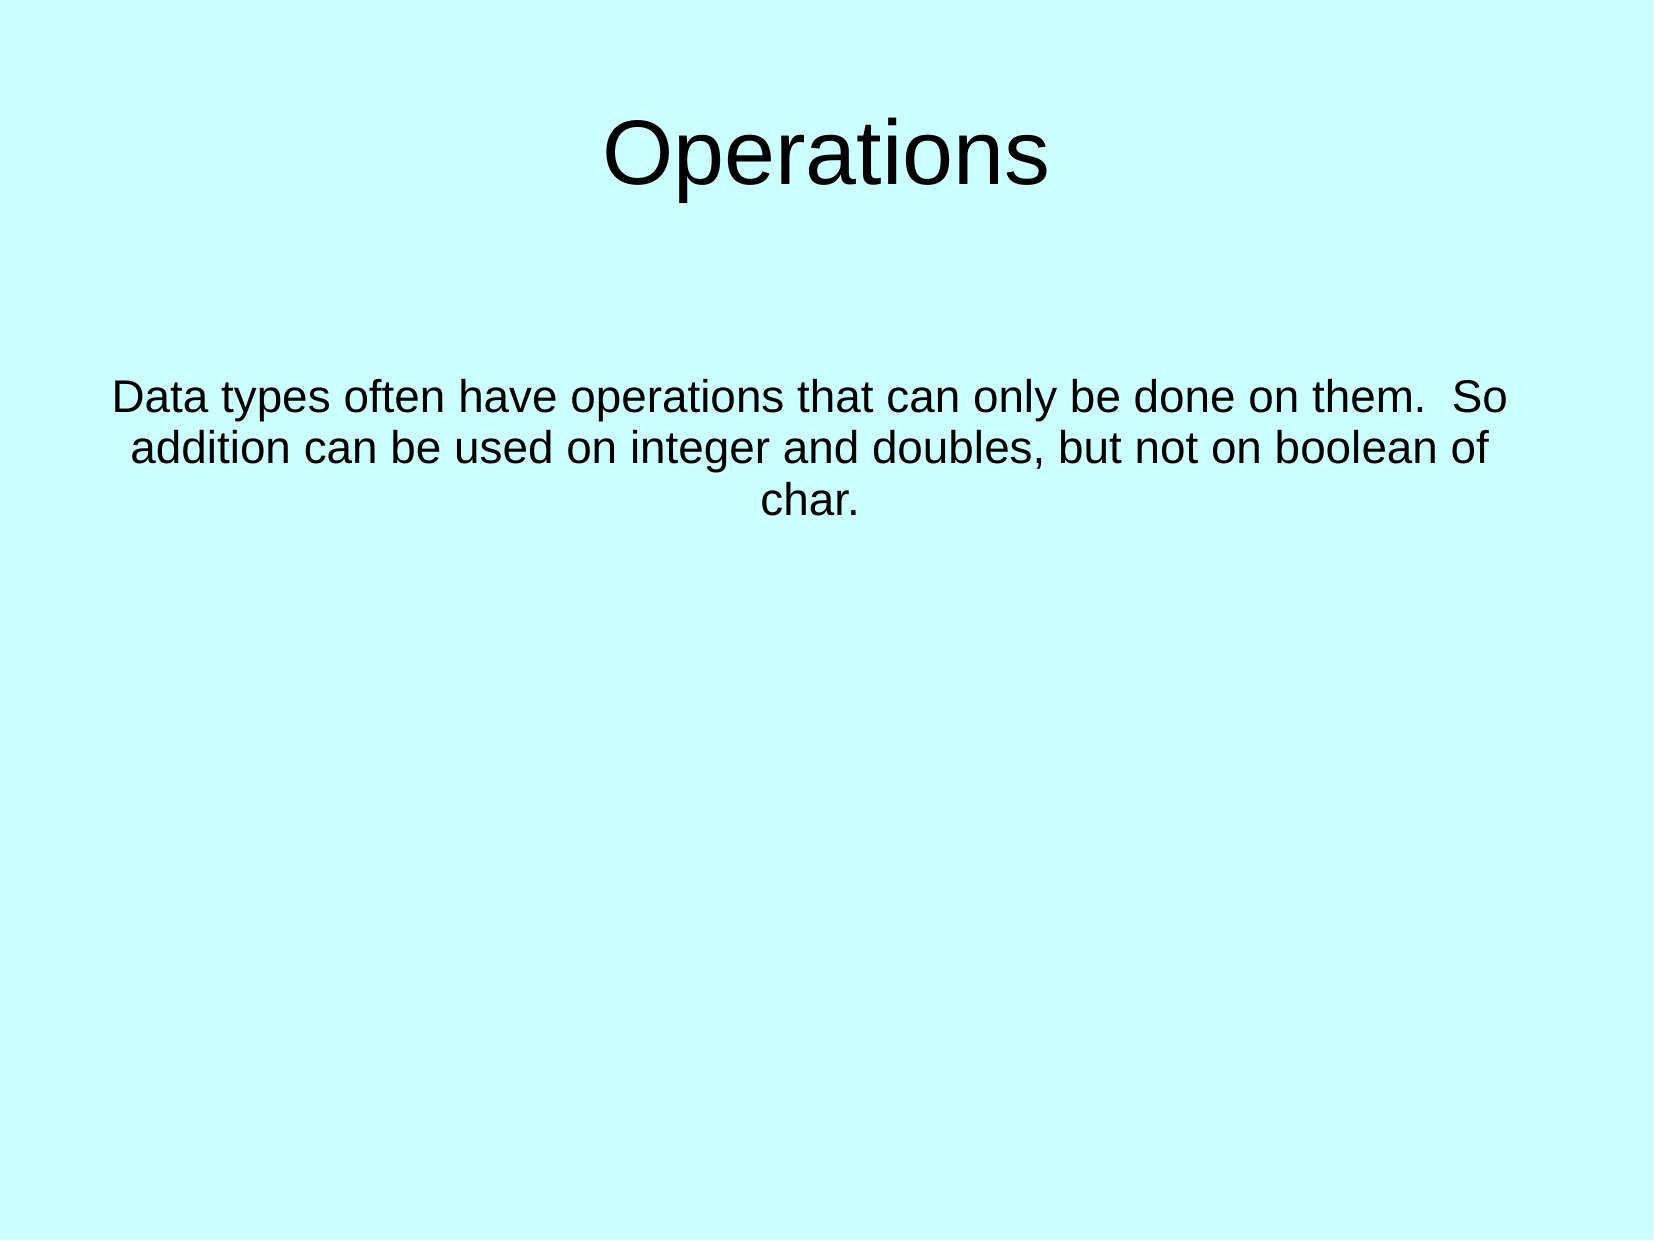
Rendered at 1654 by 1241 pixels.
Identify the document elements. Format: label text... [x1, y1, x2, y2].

list Data types often have operations that can only be done on them. So addition can be used on integer and doubles, but not on boolean of char. [82, 290, 1538, 1010]
title Operations [82, 49, 1571, 257]
